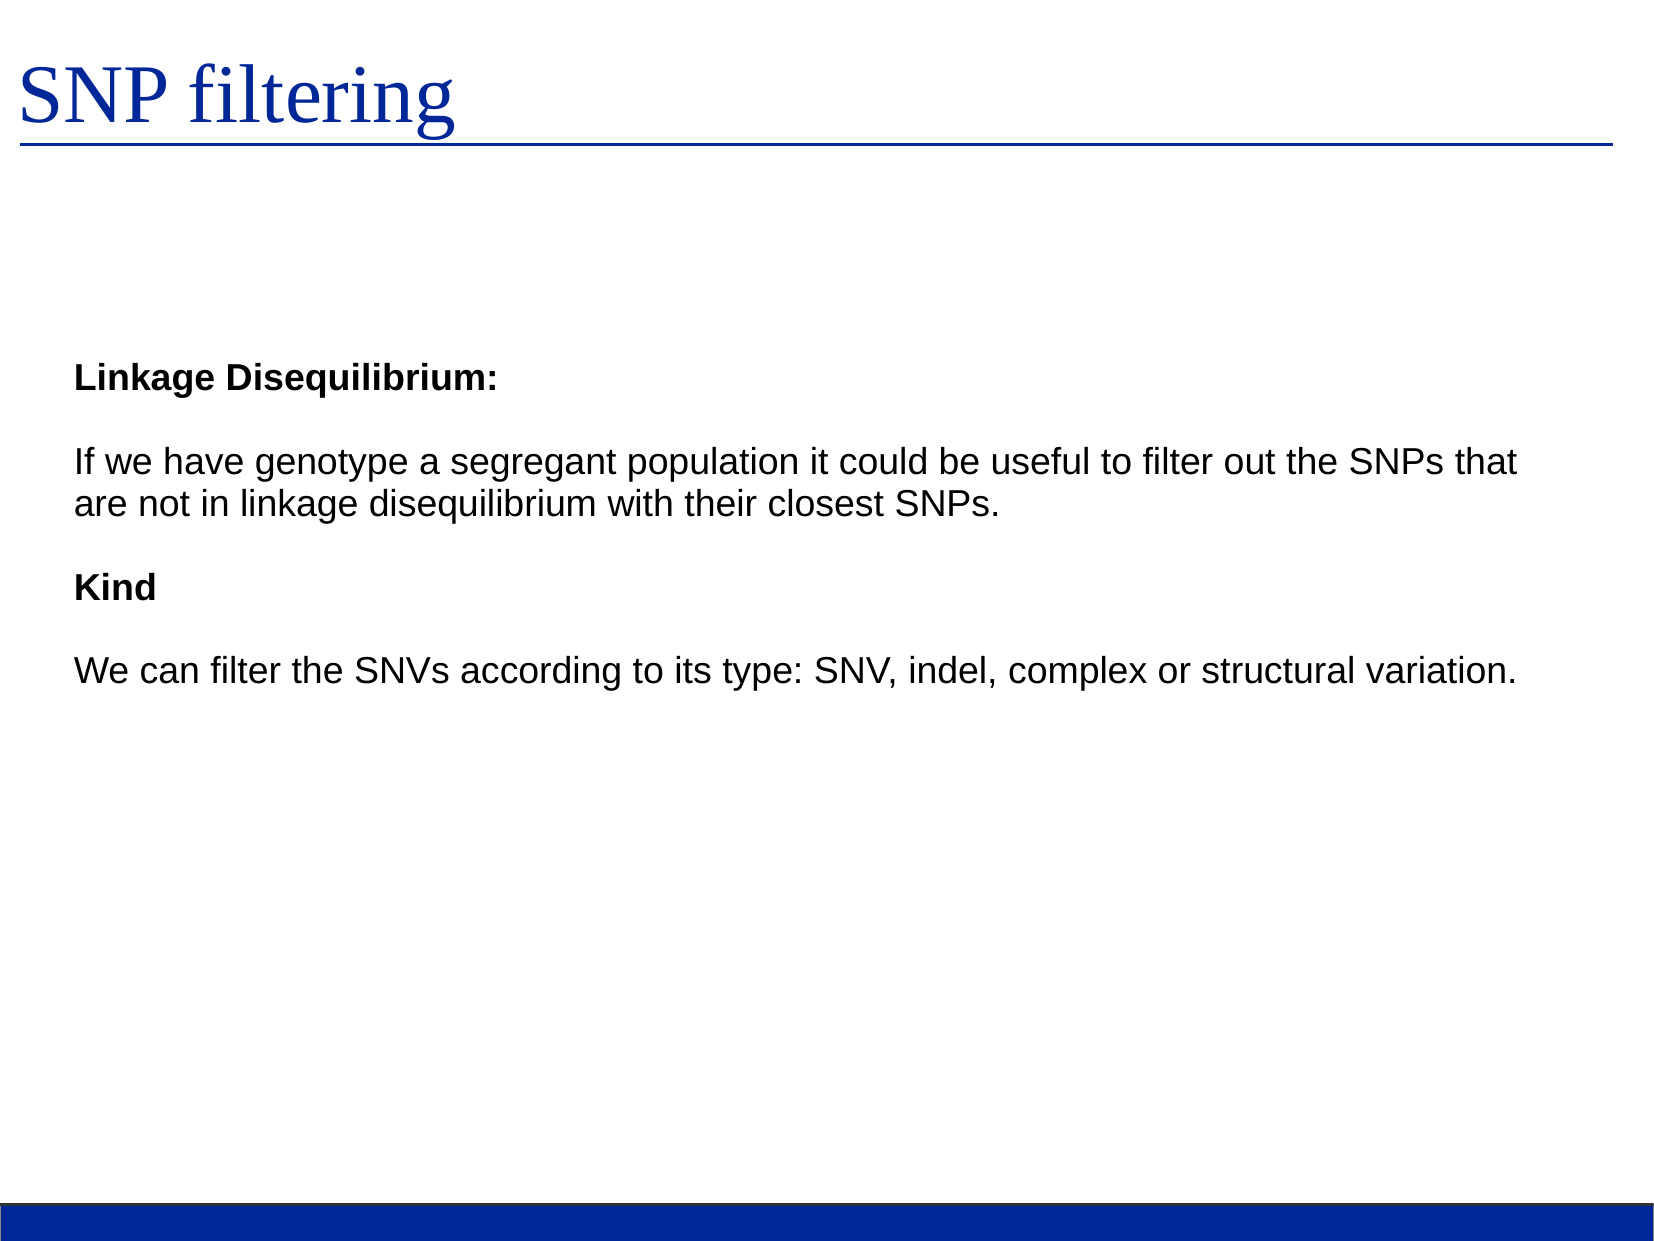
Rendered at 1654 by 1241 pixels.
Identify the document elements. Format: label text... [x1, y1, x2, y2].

title SNP filtering [17, 0, 1589, 198]
text_box Linkage Disequilibrium: If we have genotype a segregant population it could be useful to filter out the SNPs that are not in linkage disequilibrium with their closest SNPs. Kind We can filter the SNVs according to its type: SNV, indel, complex or structural variation. [59, 306, 1548, 994]
